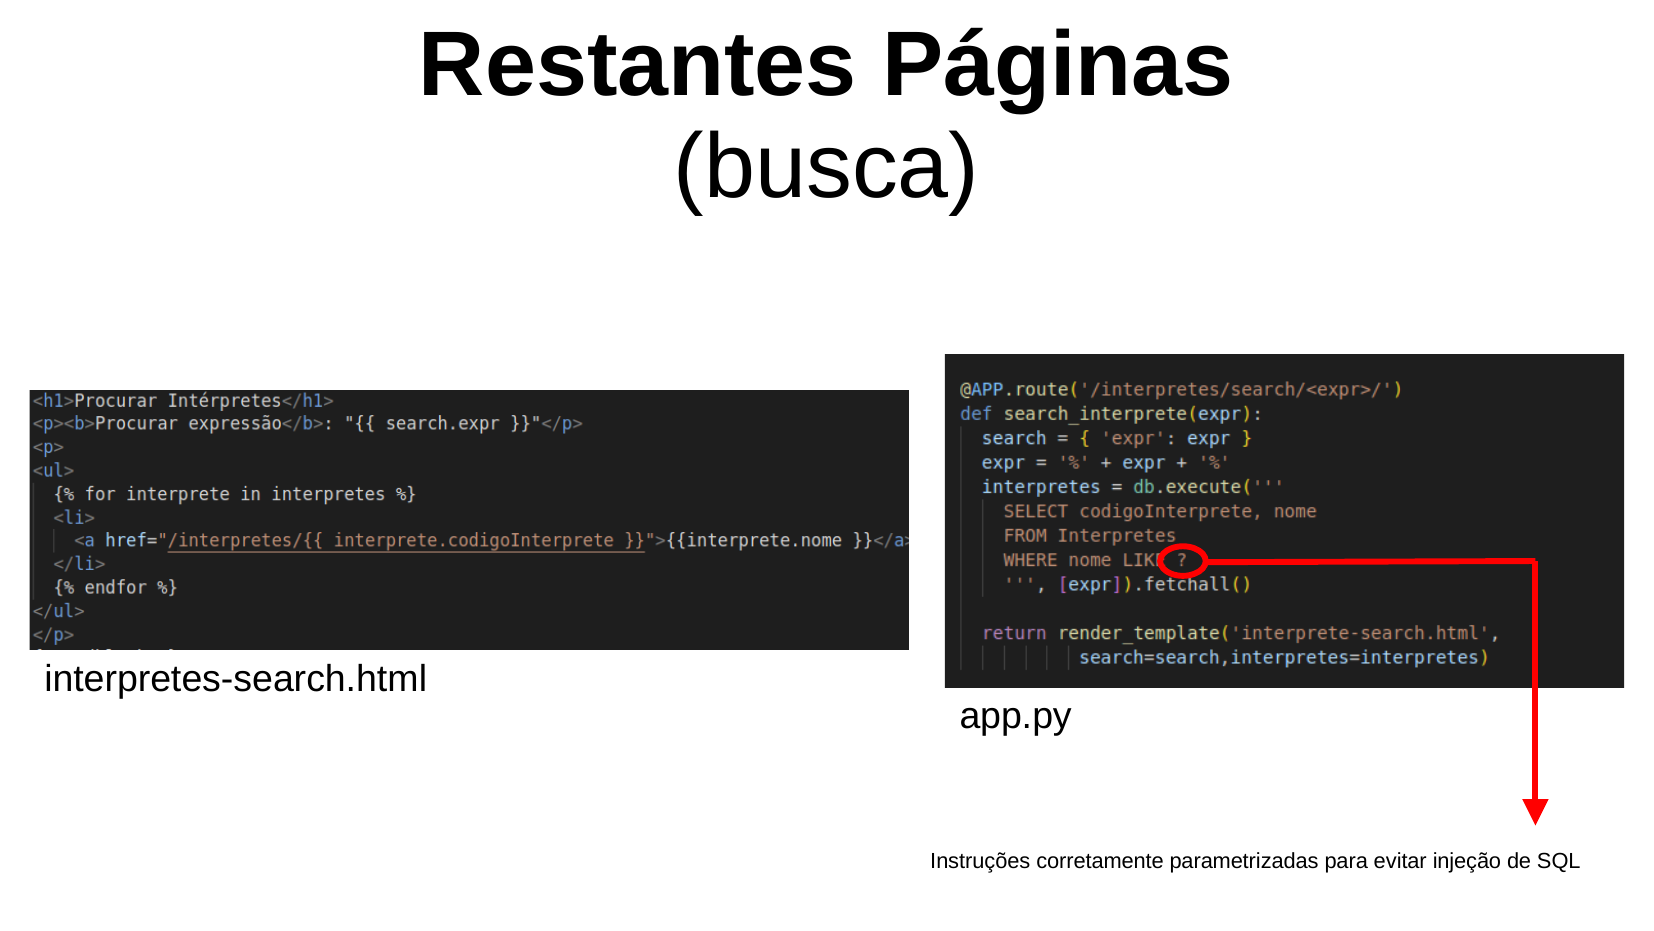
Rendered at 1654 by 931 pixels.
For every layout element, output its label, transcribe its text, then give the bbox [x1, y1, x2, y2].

text_box app.py [944, 687, 1388, 745]
title Restantes Páginas (busca) [82, 12, 1571, 218]
picture [944, 354, 1625, 688]
picture [29, 390, 909, 650]
picture [1164, 550, 1202, 572]
text_box interpretes-search.html [29, 649, 473, 749]
text_box Instruções corretamente parametrizadas para evitar injeção de SQL [915, 826, 1625, 886]
